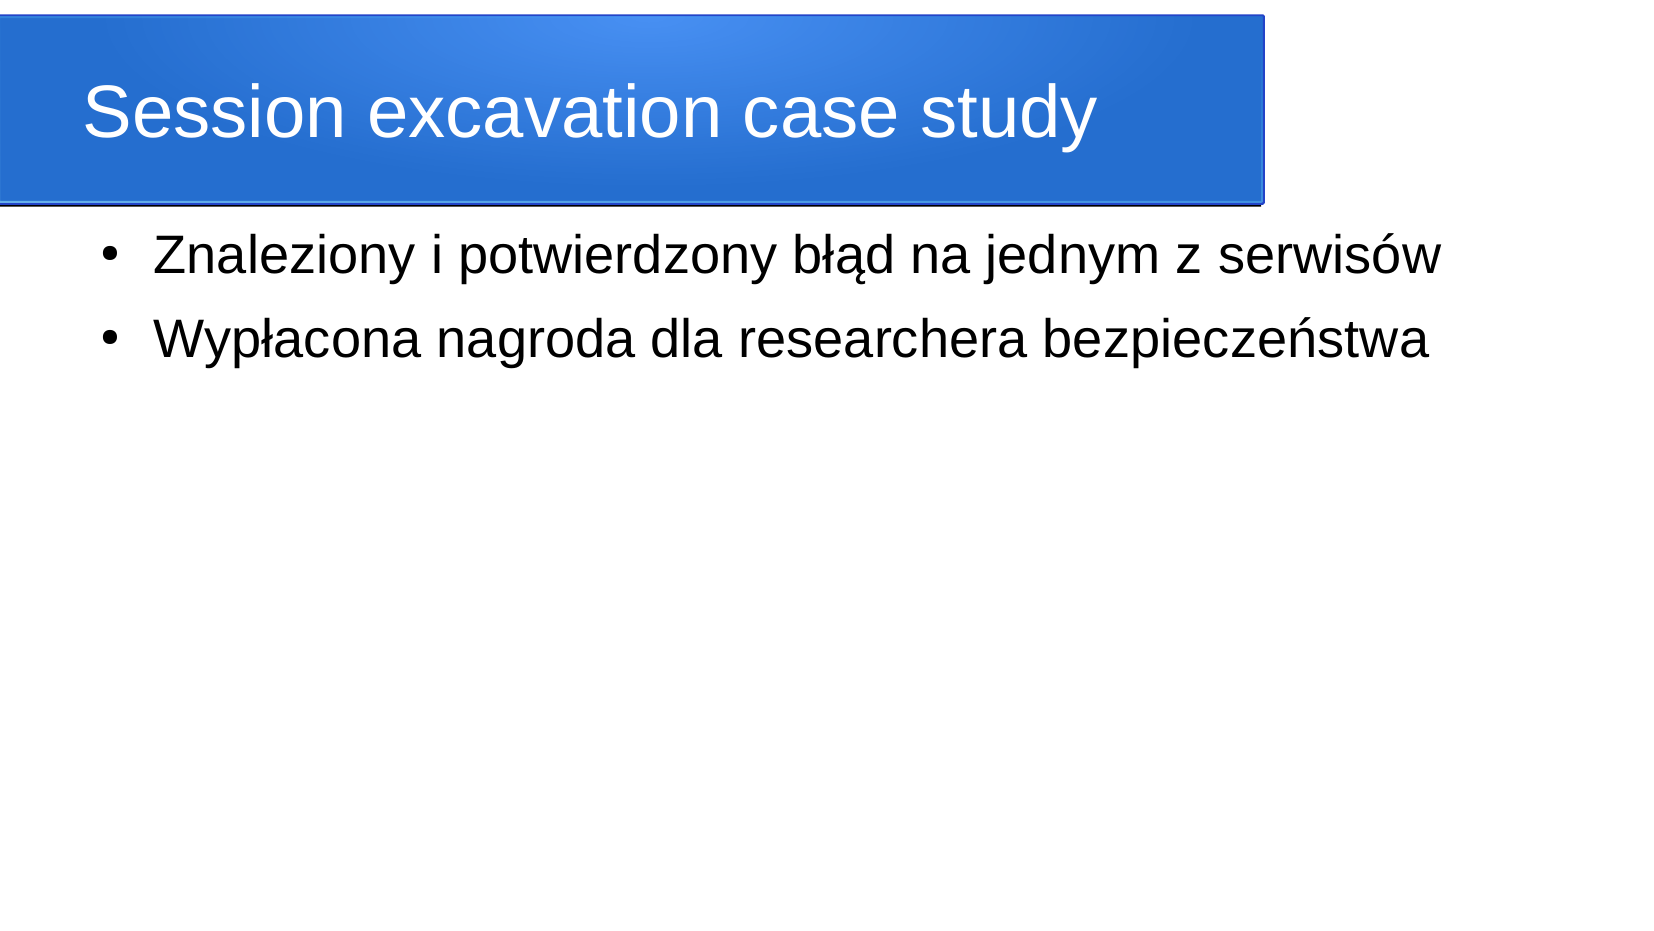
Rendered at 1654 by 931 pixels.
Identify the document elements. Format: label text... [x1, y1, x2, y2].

list Znaleziony i potwierdzony błąd na jednym z serwisów Wypłacona nagroda dla researchera bezpieczeństwa [82, 224, 1571, 764]
title Session excavation case study [82, 35, 1235, 189]
